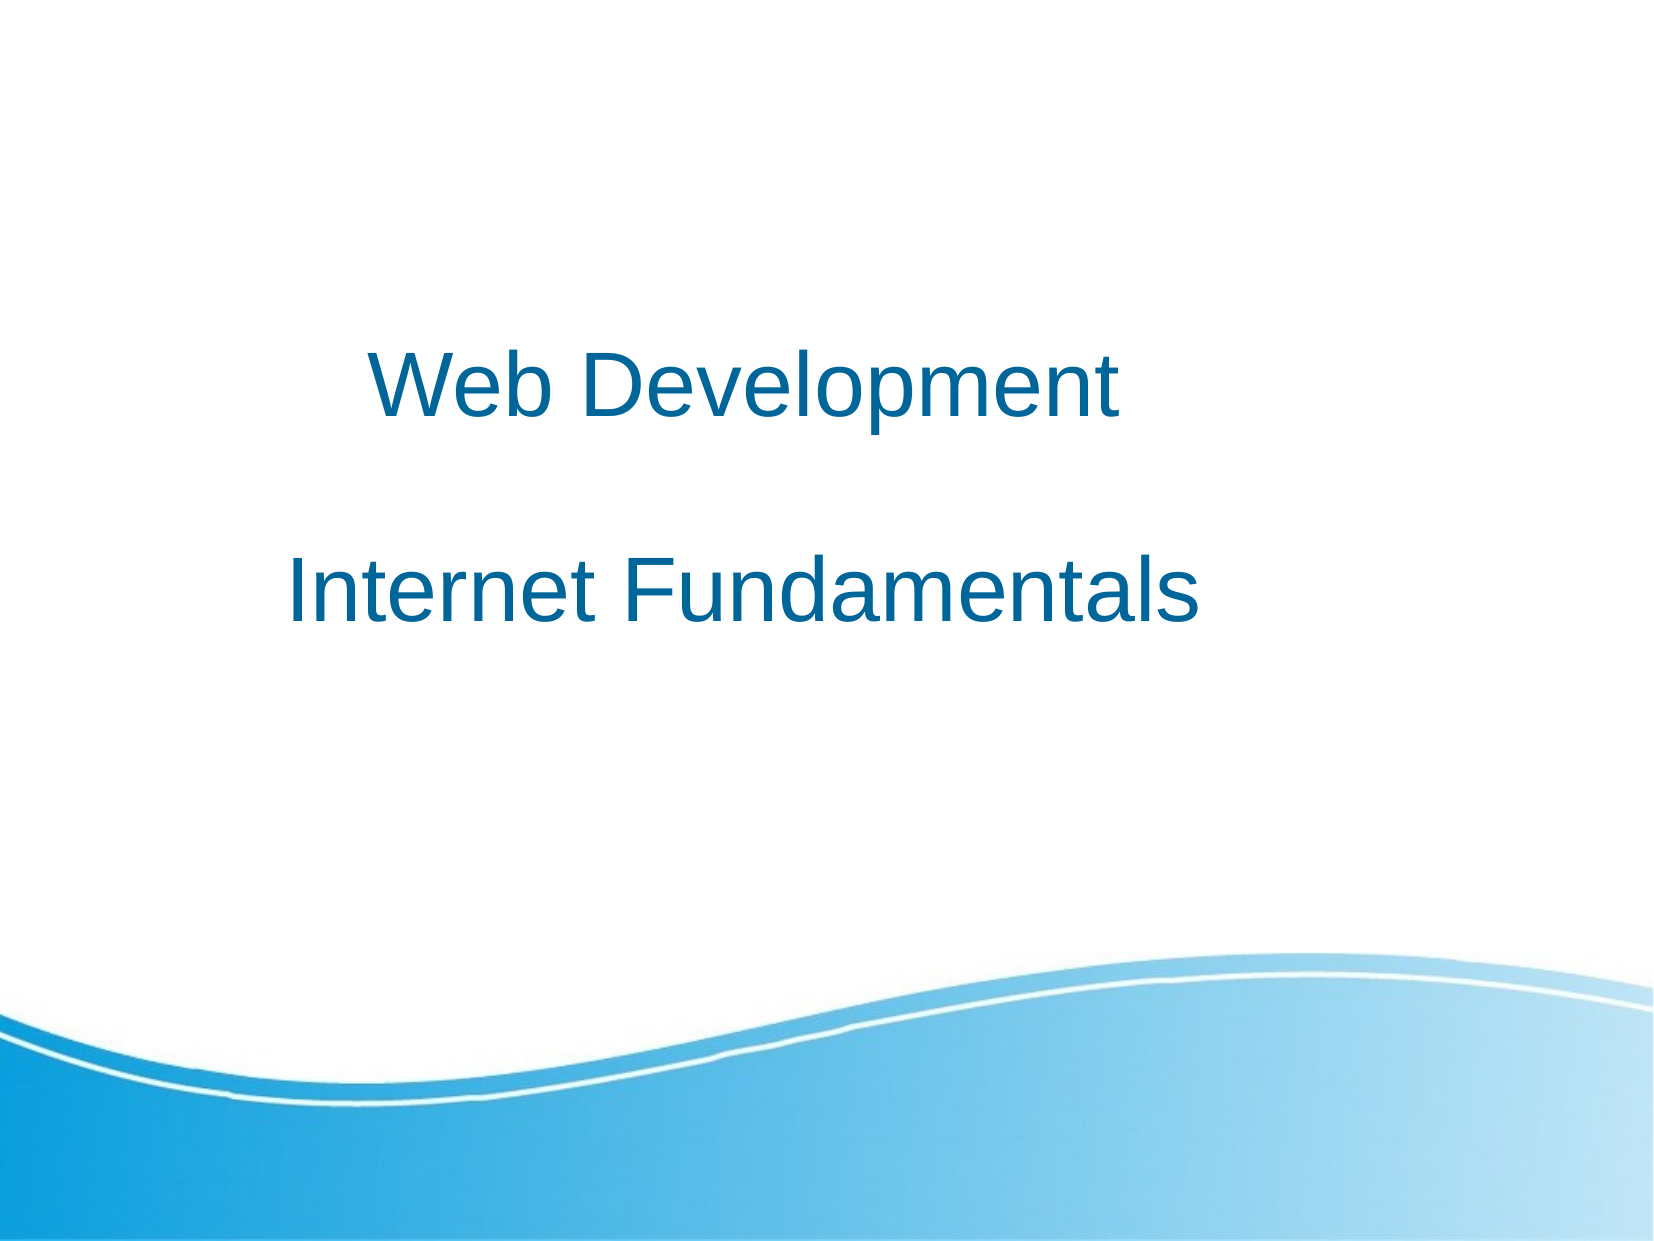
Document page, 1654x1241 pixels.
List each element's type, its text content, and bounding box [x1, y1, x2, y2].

picture [0, 952, 1654, 1241]
title Web Development Internet Fundamentals [0, 333, 1489, 642]
